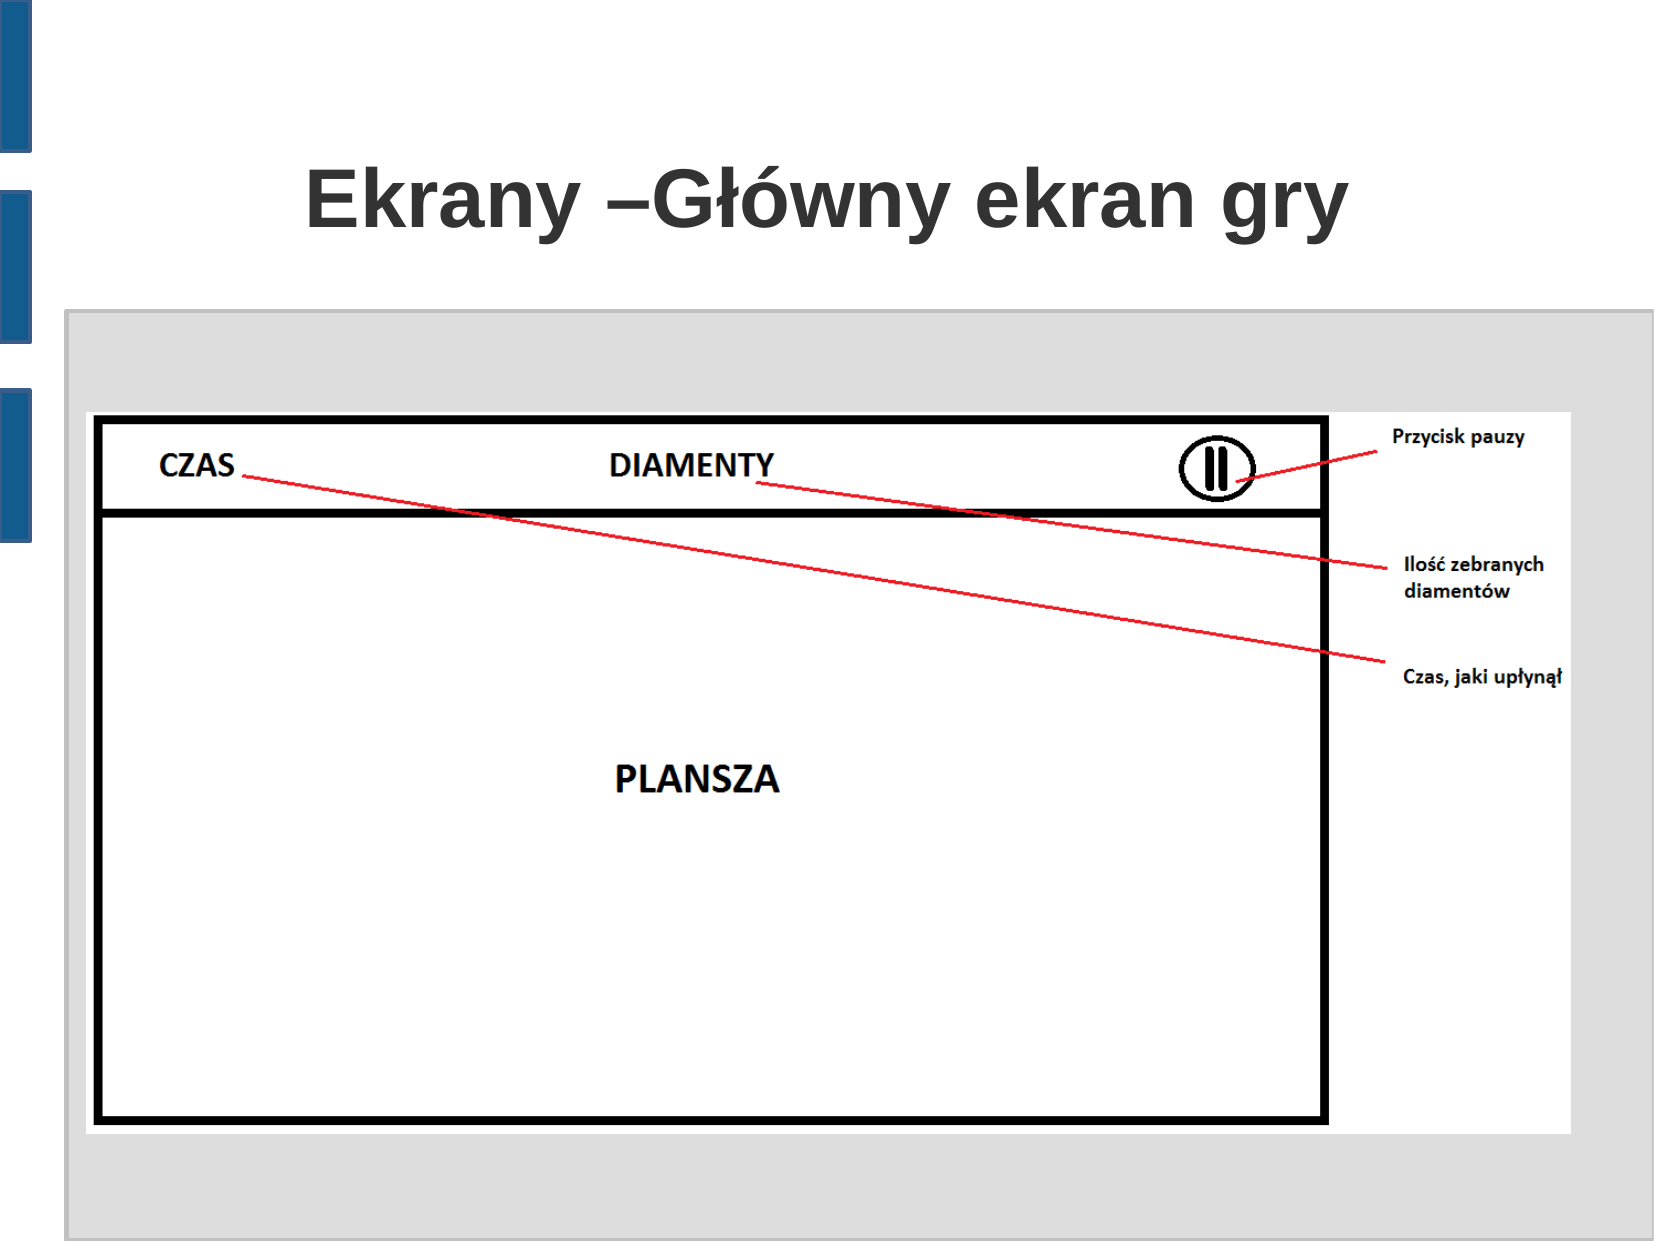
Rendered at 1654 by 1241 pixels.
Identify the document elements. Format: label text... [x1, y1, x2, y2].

picture [86, 412, 1571, 1134]
title Ekrany –Główny ekran gry [121, 91, 1534, 299]
